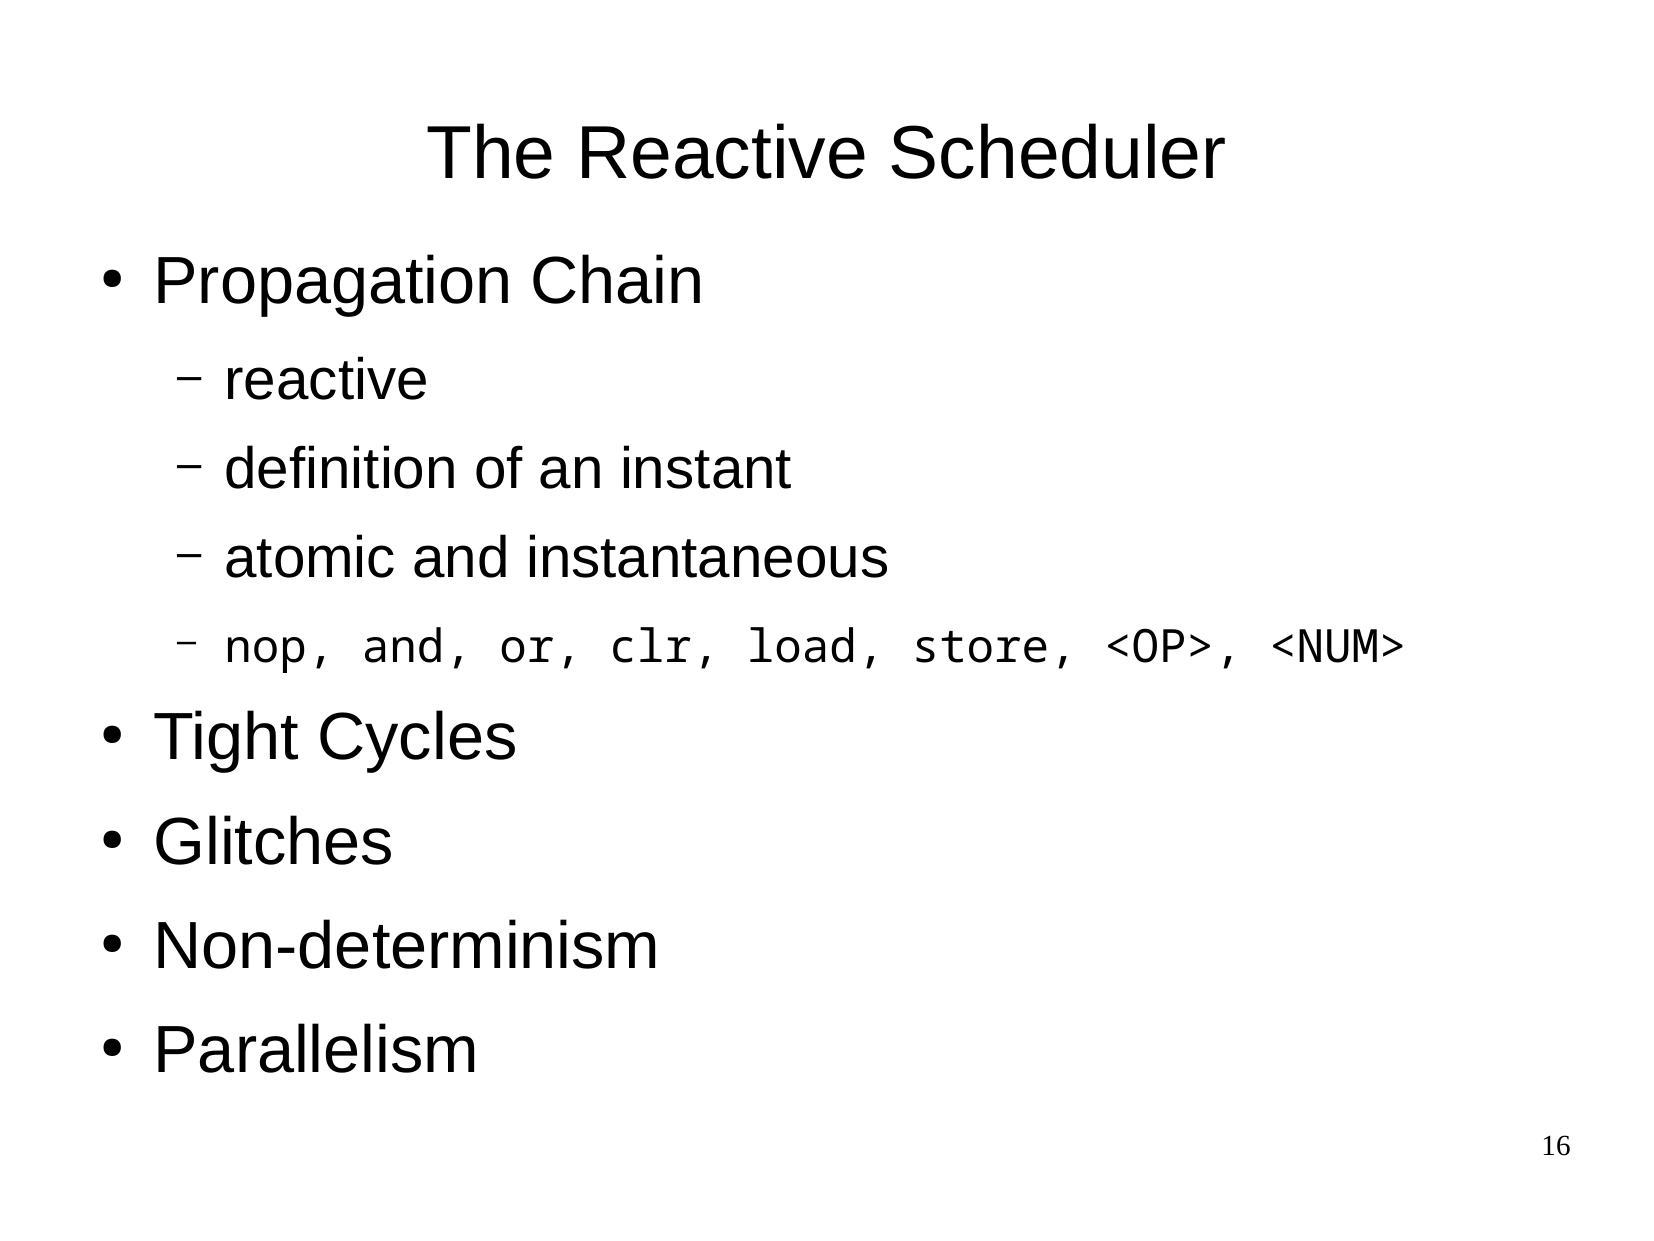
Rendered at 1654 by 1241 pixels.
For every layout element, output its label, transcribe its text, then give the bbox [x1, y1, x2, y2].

list Propagation Chain reactive definition of an instant atomic and instantaneous nop, and, or, clr, load, store, <OP>, <NUM> Tight Cycles Glitches Non-determinism Parallelism [82, 242, 1571, 1142]
title The Reactive Scheduler [82, 49, 1571, 242]
